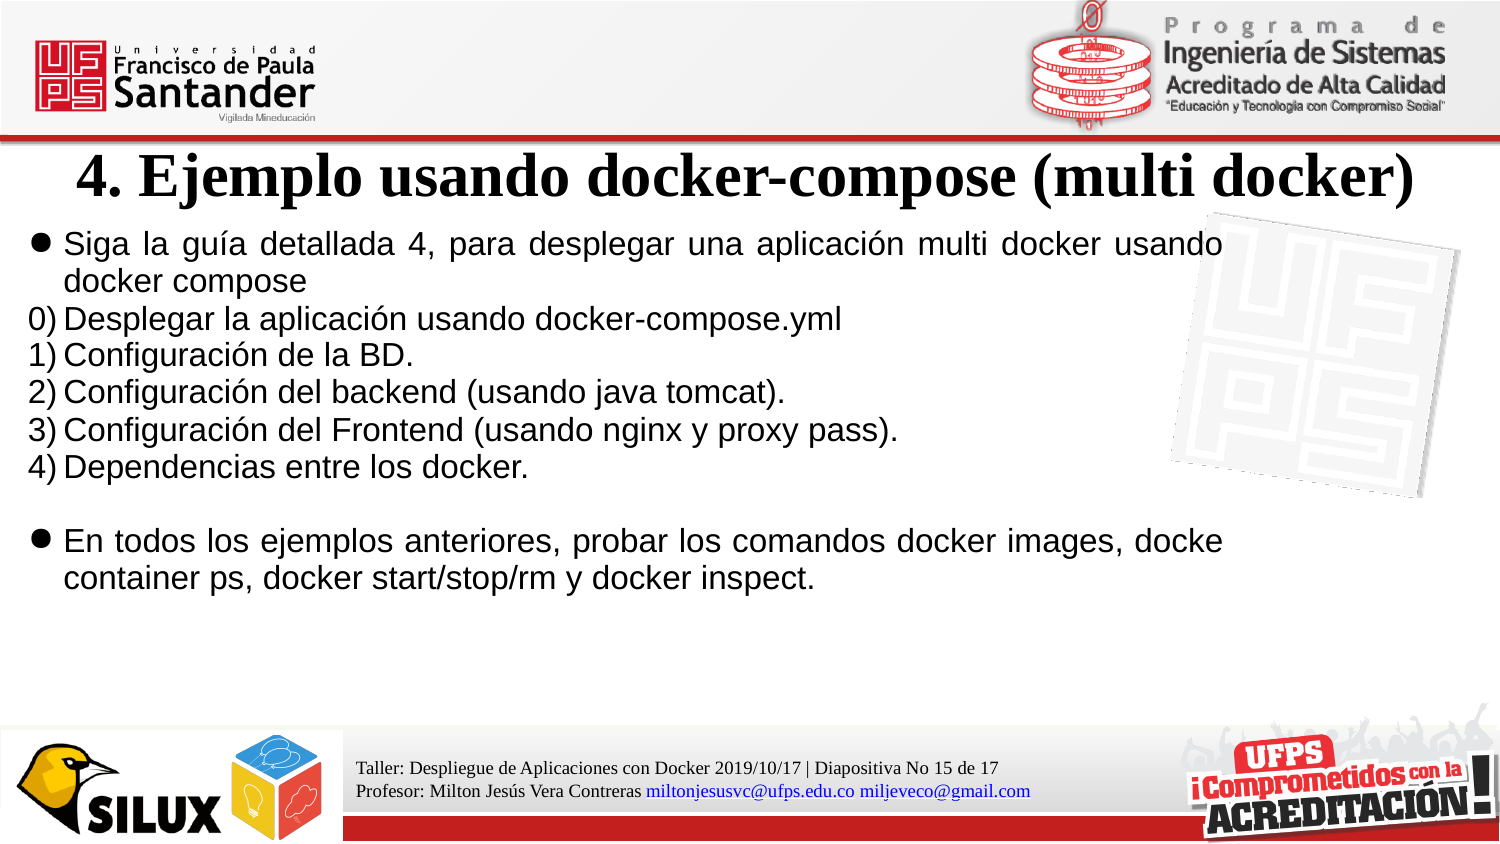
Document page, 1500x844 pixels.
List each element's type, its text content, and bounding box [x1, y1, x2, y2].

picture [1023, 0, 1445, 128]
text_box 4. Ejemplo usando docker-compose (multi docker) [19, 128, 1475, 247]
picture [1180, 702, 1500, 844]
picture [11, 734, 329, 842]
picture [20, 33, 324, 128]
text_box Siga la guía detallada 4, para desplegar una aplicación multi docker usando docker compose Desplegar la aplicación usando docker-compose.yml Configuración de la BD. Configuración del backend (usando java tomcat). Configuración del Frontend (usando nginx y proxy pass). Dependencias entre los docker. En todos los ejemplos anteriores, probar los comandos docker images, docke container ps, docker start/stop/rm y docker inspect. [13, 218, 1241, 715]
picture [1241, 247, 1453, 497]
